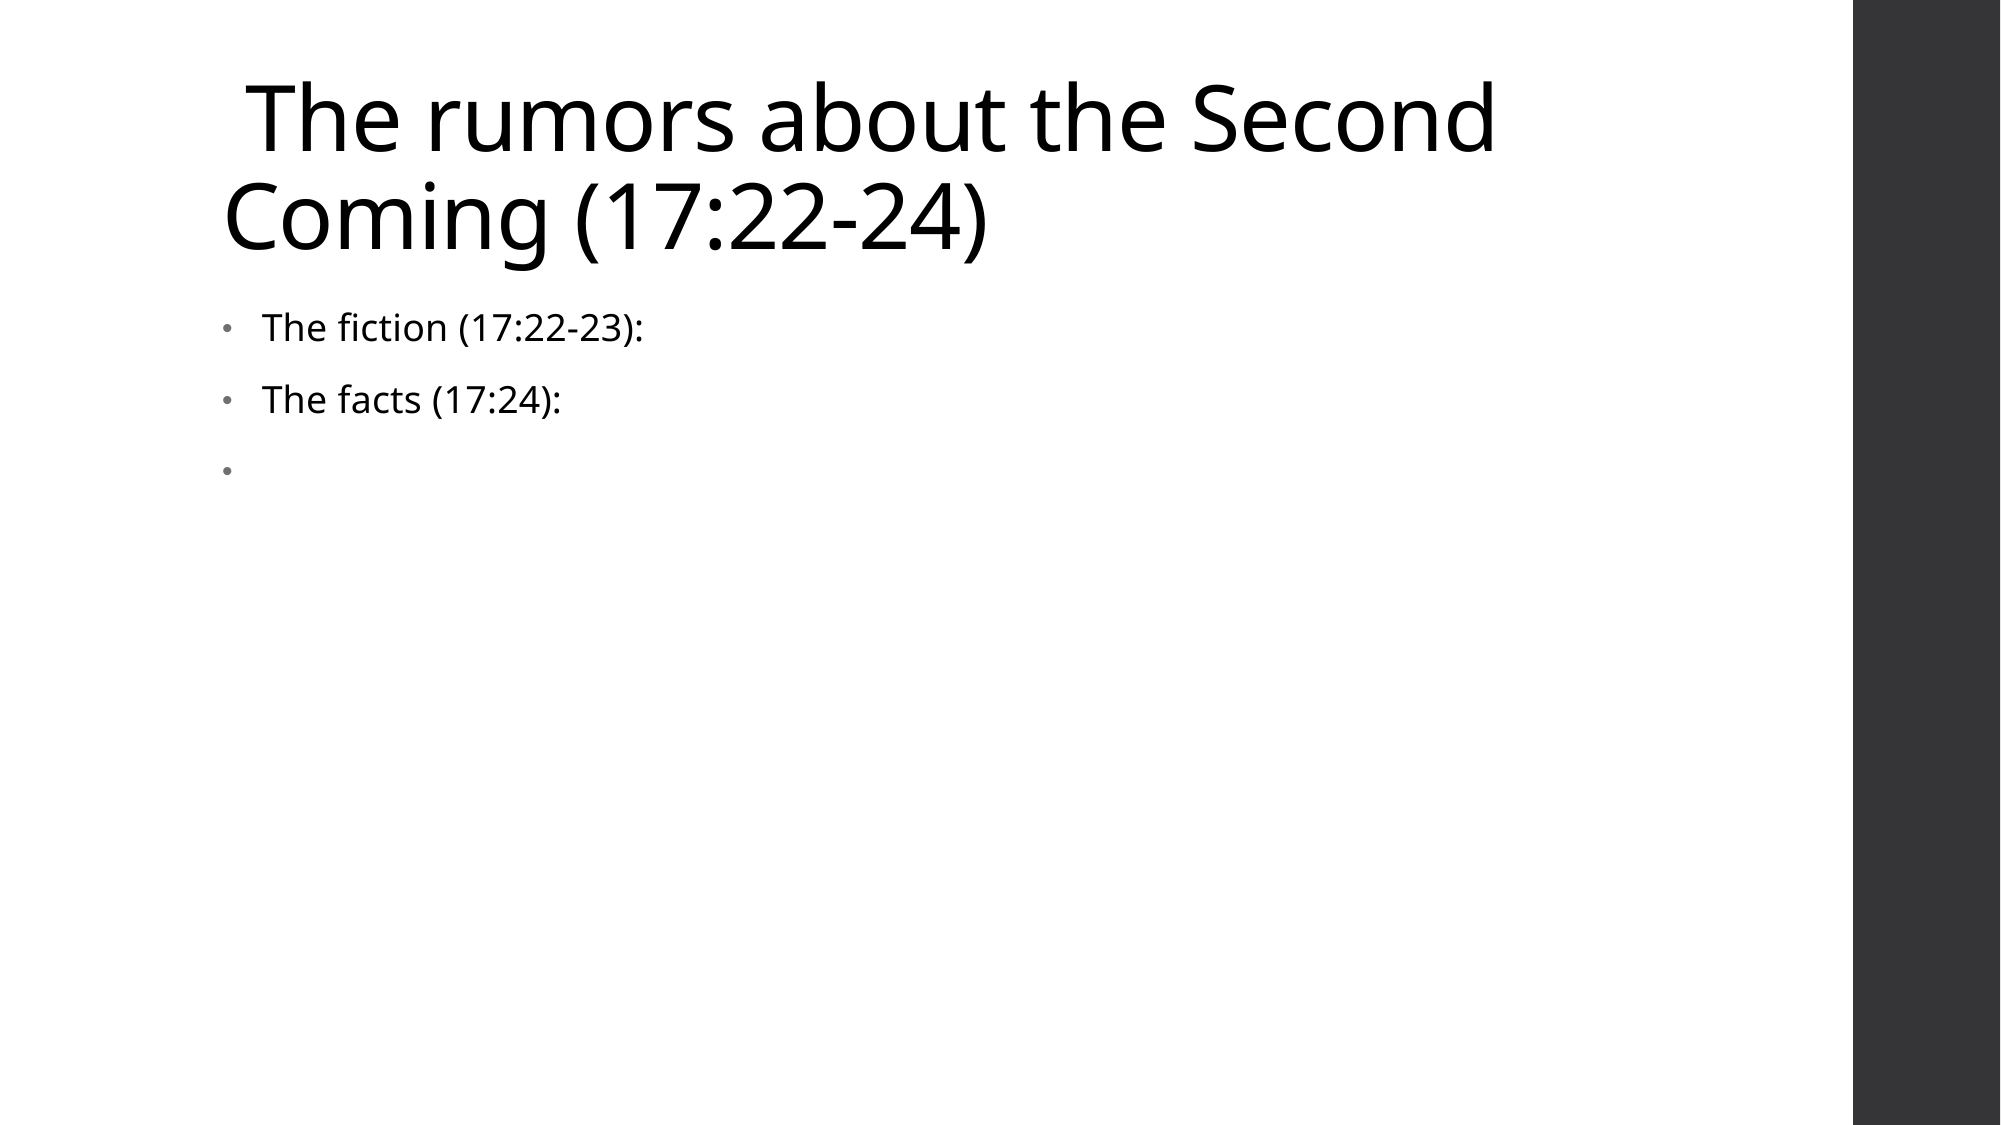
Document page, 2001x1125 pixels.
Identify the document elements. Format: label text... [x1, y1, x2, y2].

title The rumors about the Second Coming (17:22-24) [206, 60, 1797, 278]
list The fiction (17:22-23): The facts (17:24): [206, 299, 1617, 1014]
